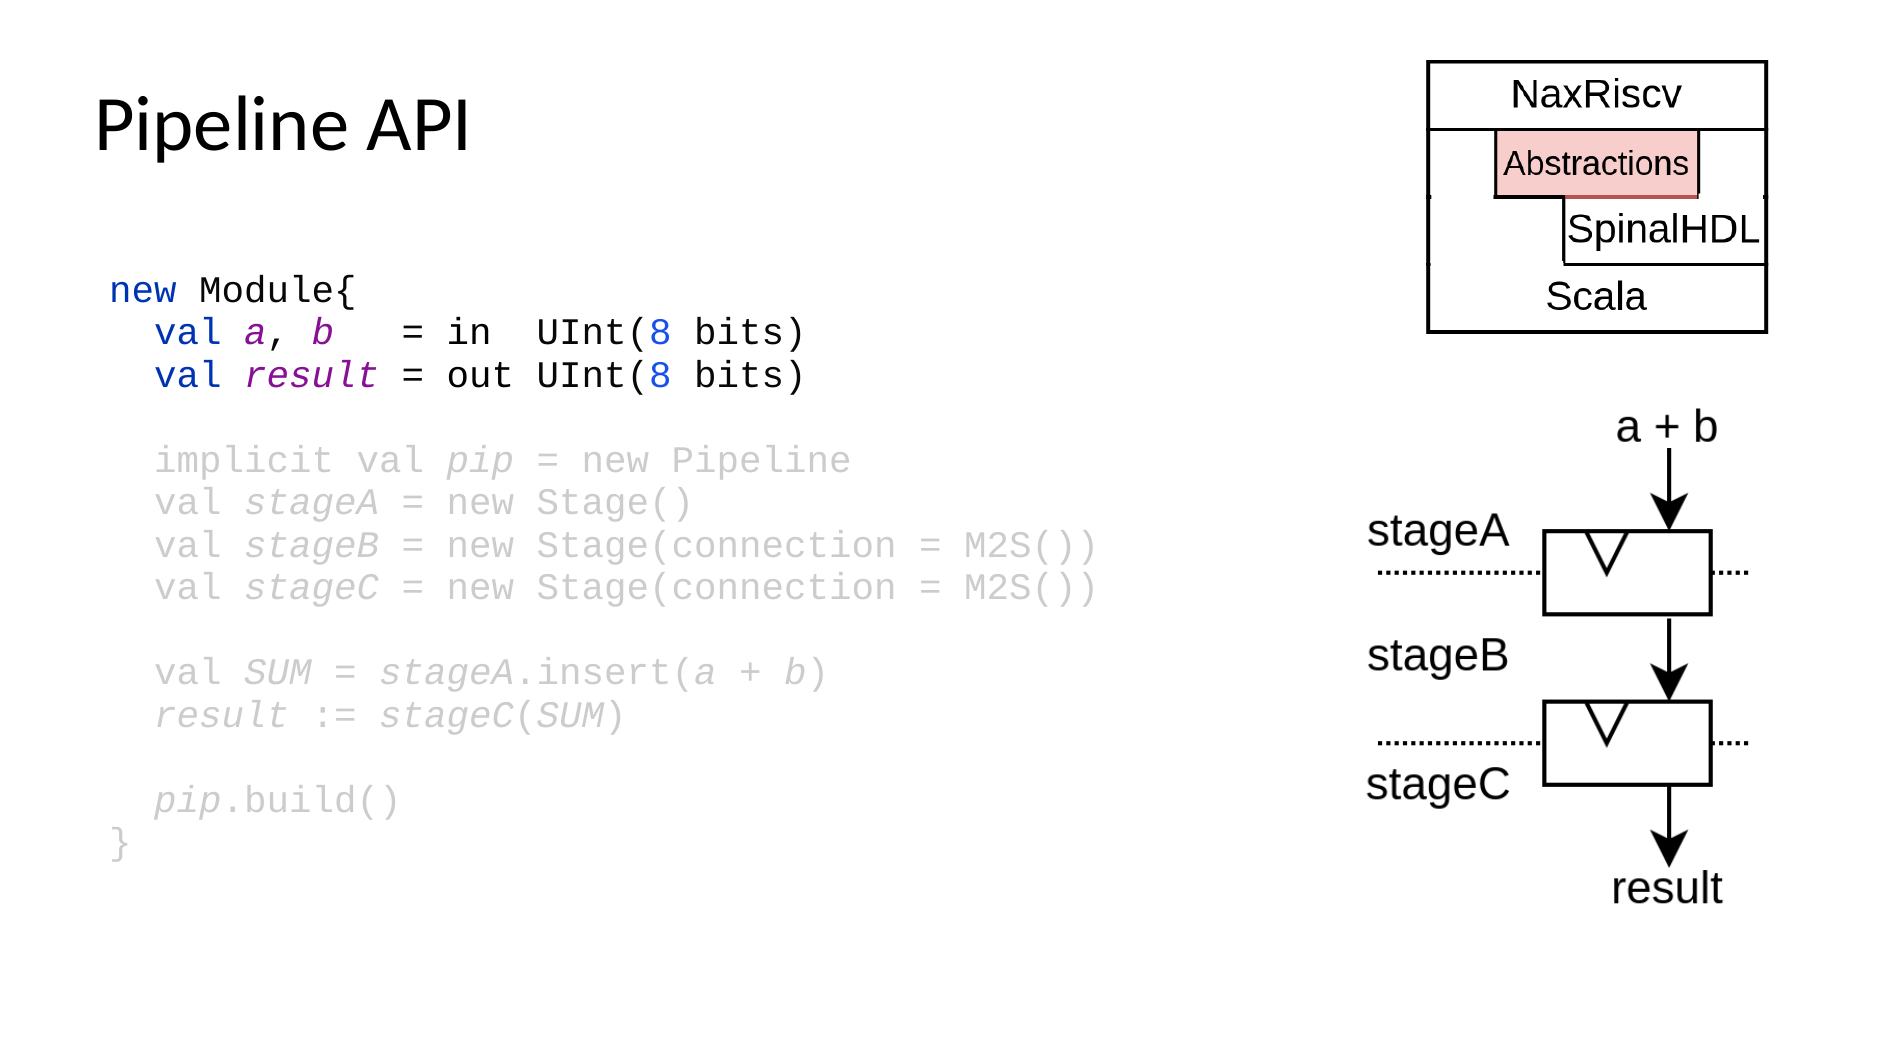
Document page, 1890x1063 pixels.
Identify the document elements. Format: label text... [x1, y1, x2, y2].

picture [1326, 26, 1802, 974]
text_box new Module{ val a, b = in UInt(8 bits) val result = out UInt(8 bits) implicit val pip = new Pipeline val stageA = new Stage() val stageB = new Stage(connection = M2S()) val stageC = new Stage(connection = M2S()) val SUM = stageA.insert(a + b) result := stageC(SUM) pip.build() } [94, 263, 1242, 886]
title Pipeline API [94, 42, 1796, 220]
